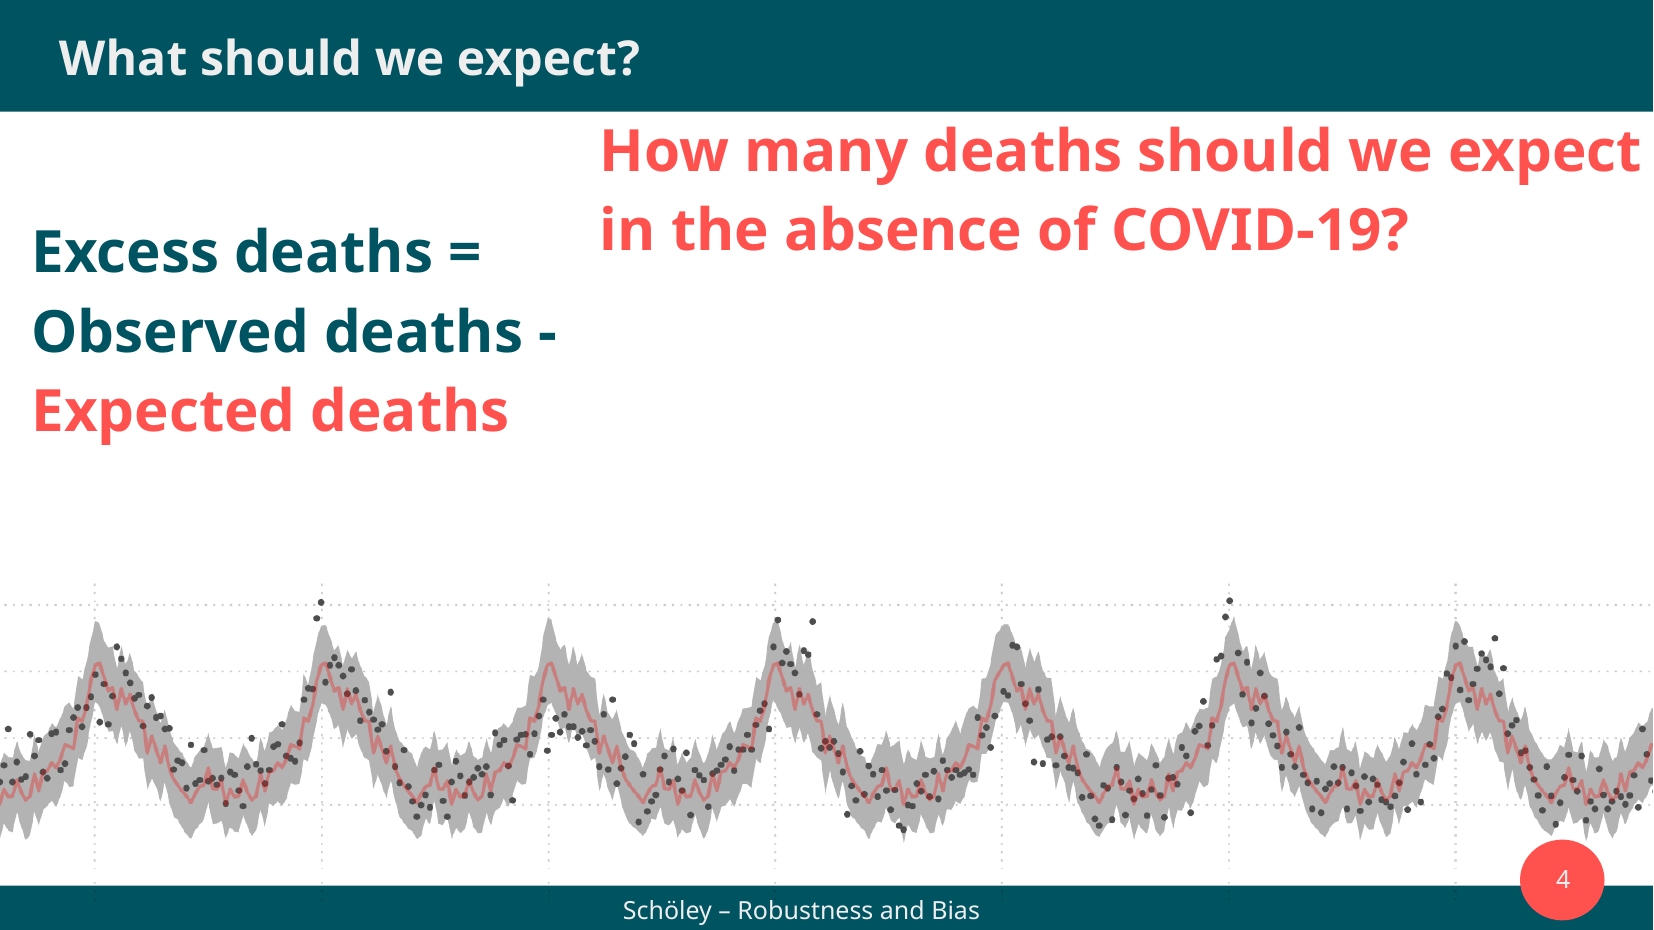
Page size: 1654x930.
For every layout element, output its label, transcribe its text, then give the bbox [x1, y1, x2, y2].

text_box How many deaths should we expect in the absence of COVID-19? [585, 101, 1653, 322]
picture [0, 581, 1653, 904]
title What should we expect? [58, 0, 1594, 117]
text_box Excess deaths = Observed deaths - Expected deaths [16, 203, 623, 449]
